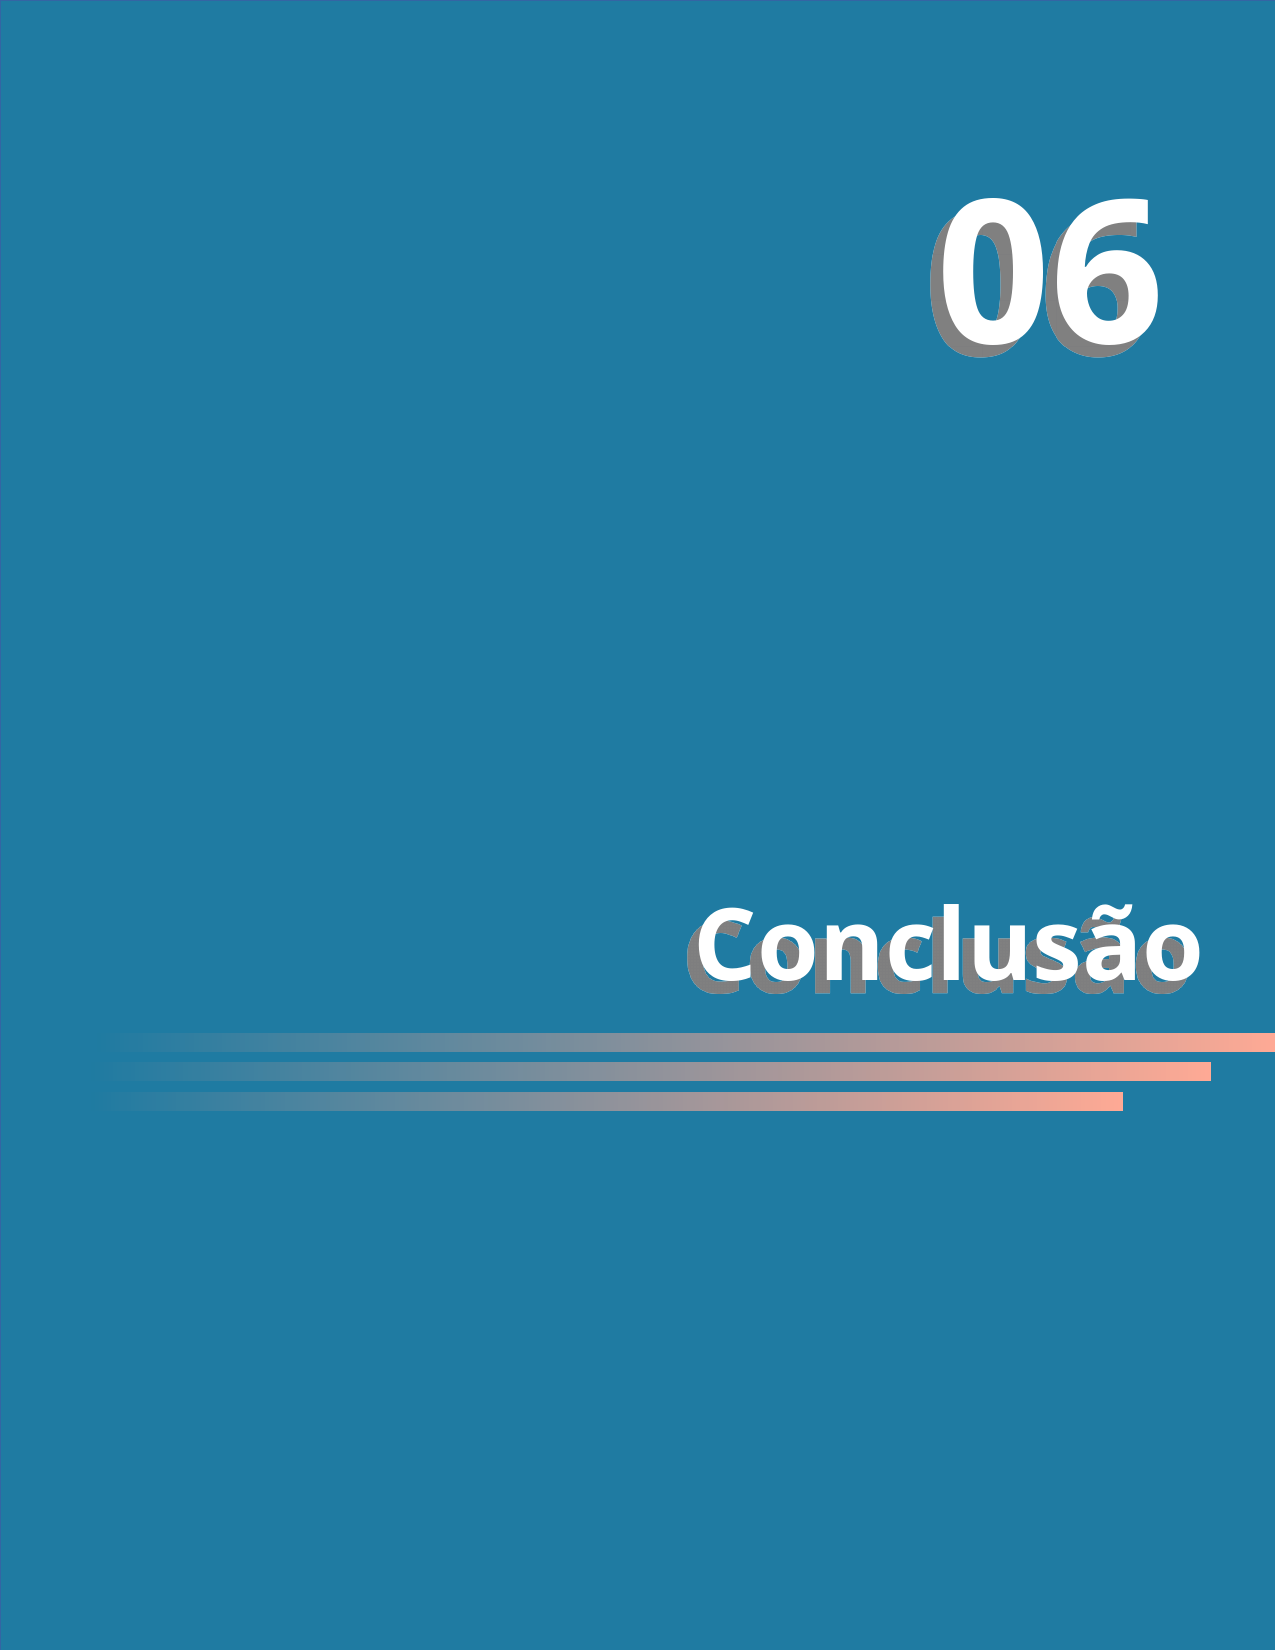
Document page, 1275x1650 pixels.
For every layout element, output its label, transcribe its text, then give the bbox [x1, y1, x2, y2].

text_box 06 [921, 59, 1217, 473]
text_box [0, 0, 1275, 1650]
text_box Conclusão [679, 856, 1247, 1018]
